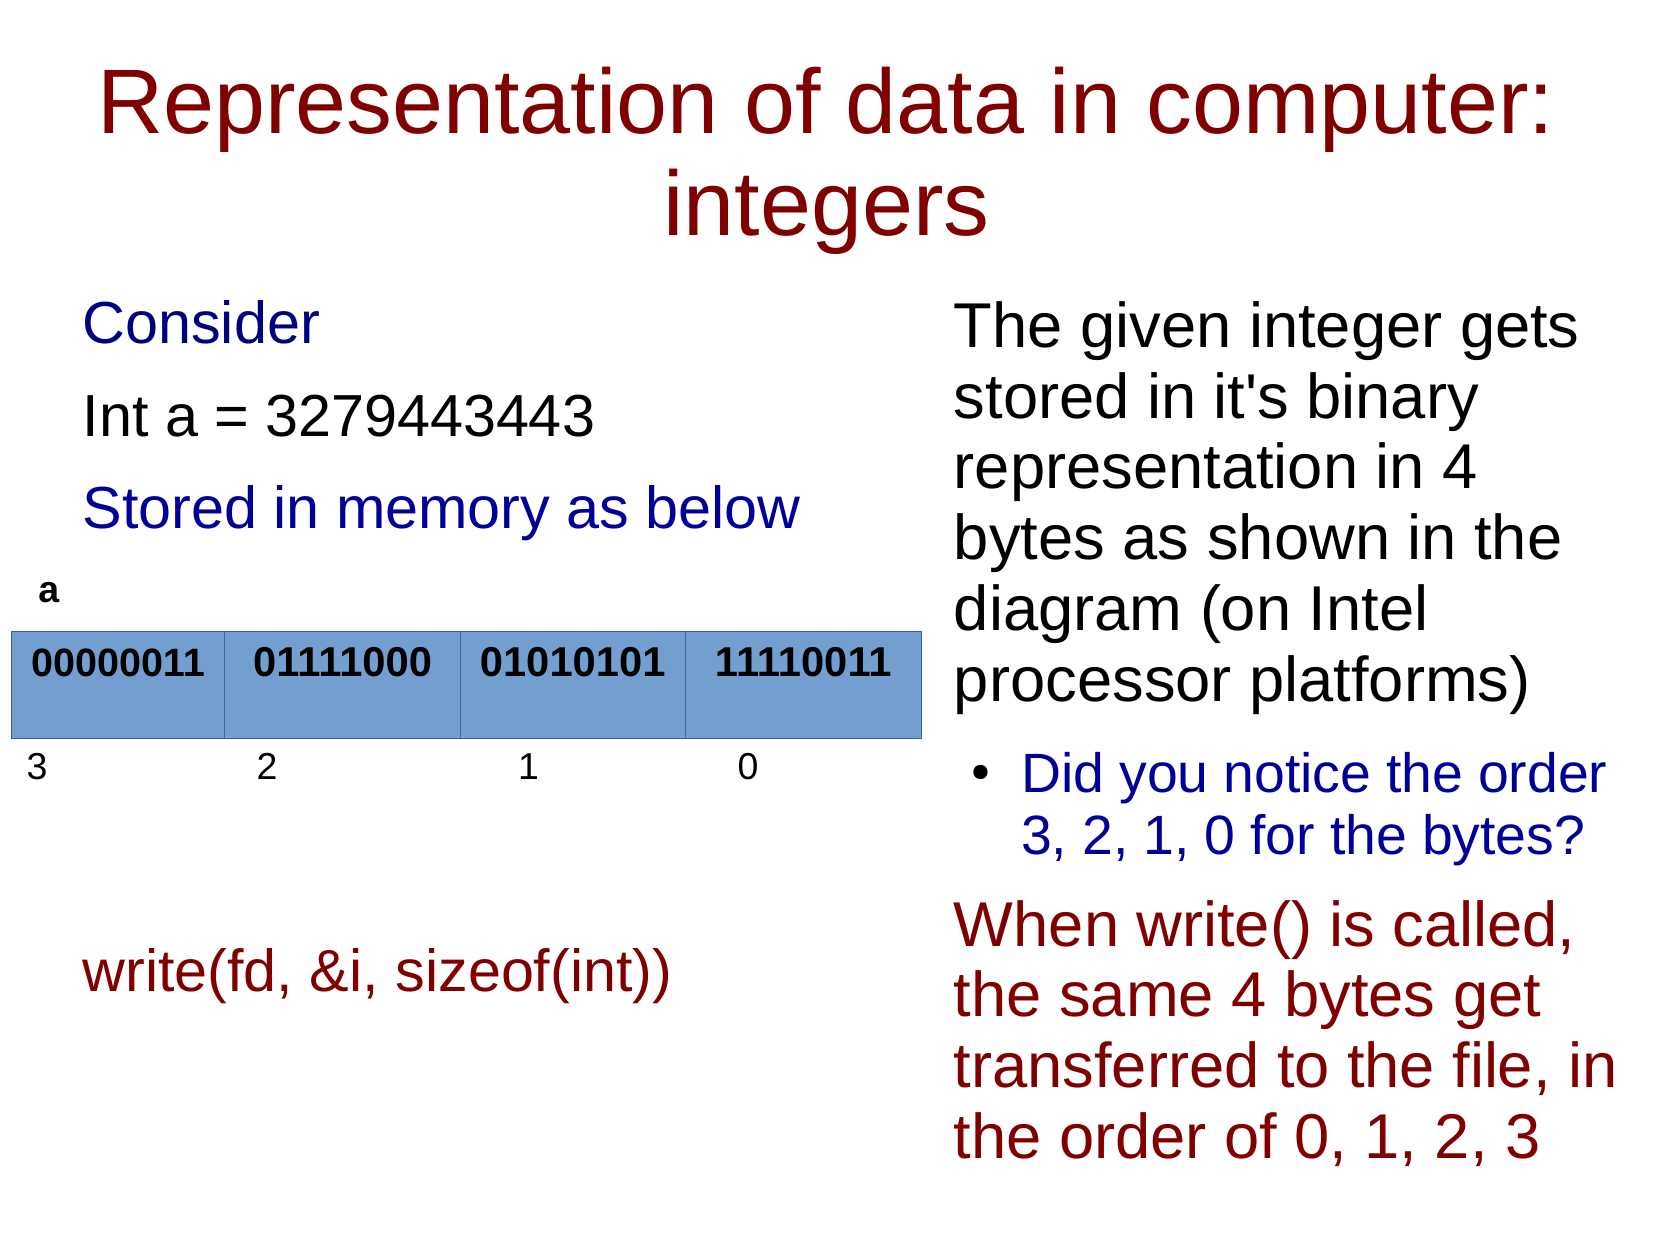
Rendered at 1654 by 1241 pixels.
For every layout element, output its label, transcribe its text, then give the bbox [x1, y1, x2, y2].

list The given integer gets stored in it's binary representation in 4 bytes as shown in the diagram (on Intel processor platforms) Did you notice the order 3, 2, 1, 0 for the bytes? When write() is called, the same 4 bytes get transferred to the file, in the order of 0, 1, 2, 3 [886, 290, 1636, 1182]
text_box 01111000 [225, 631, 460, 738]
title Representation of data in computer: integers [82, 49, 1571, 257]
list Consider Int a = 3279443443 Stored in memory as below write(fd, &i, sizeof(int)) [82, 290, 809, 631]
text_box 01010101 [460, 631, 685, 738]
list Consider Int a = 3279443443 Stored in memory as below write(fd, &i, sizeof(int)) [82, 739, 809, 1010]
text_box a [23, 561, 74, 618]
text_box 11110011 [685, 631, 922, 739]
text_box 3 2 1 0 [11, 738, 780, 796]
text_box 00000011 [11, 631, 225, 738]
